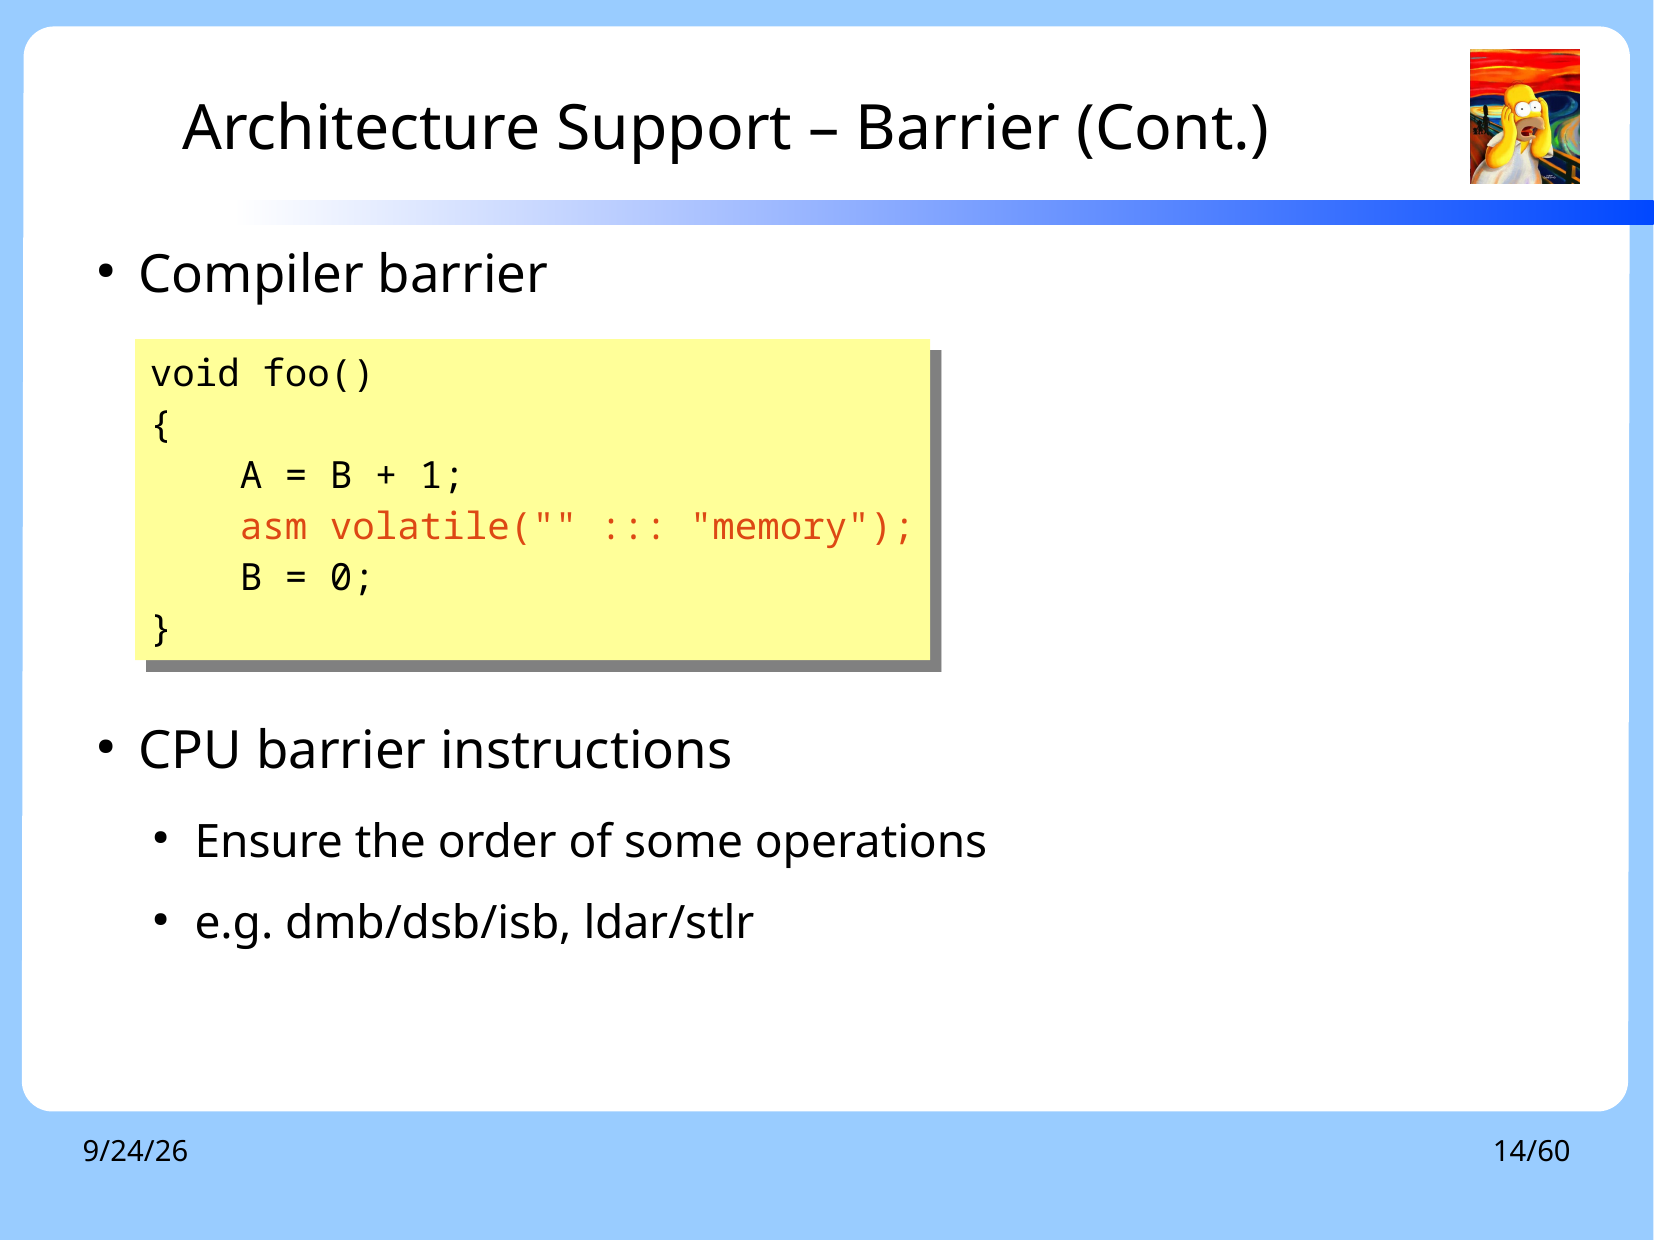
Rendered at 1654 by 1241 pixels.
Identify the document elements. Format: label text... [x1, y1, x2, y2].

list Compiler barrier CPU barrier instructions Ensure the order of some operations e.g. dmb/dsb/isb, ldar/stlr [82, 236, 1571, 956]
picture [1470, 49, 1580, 184]
title Architecture Support – Barrier (Cont.) [82, 49, 1371, 201]
text_box void foo() { A = B + 1; asm volatile("" ::: "memory"); B = 0; } [135, 339, 931, 616]
